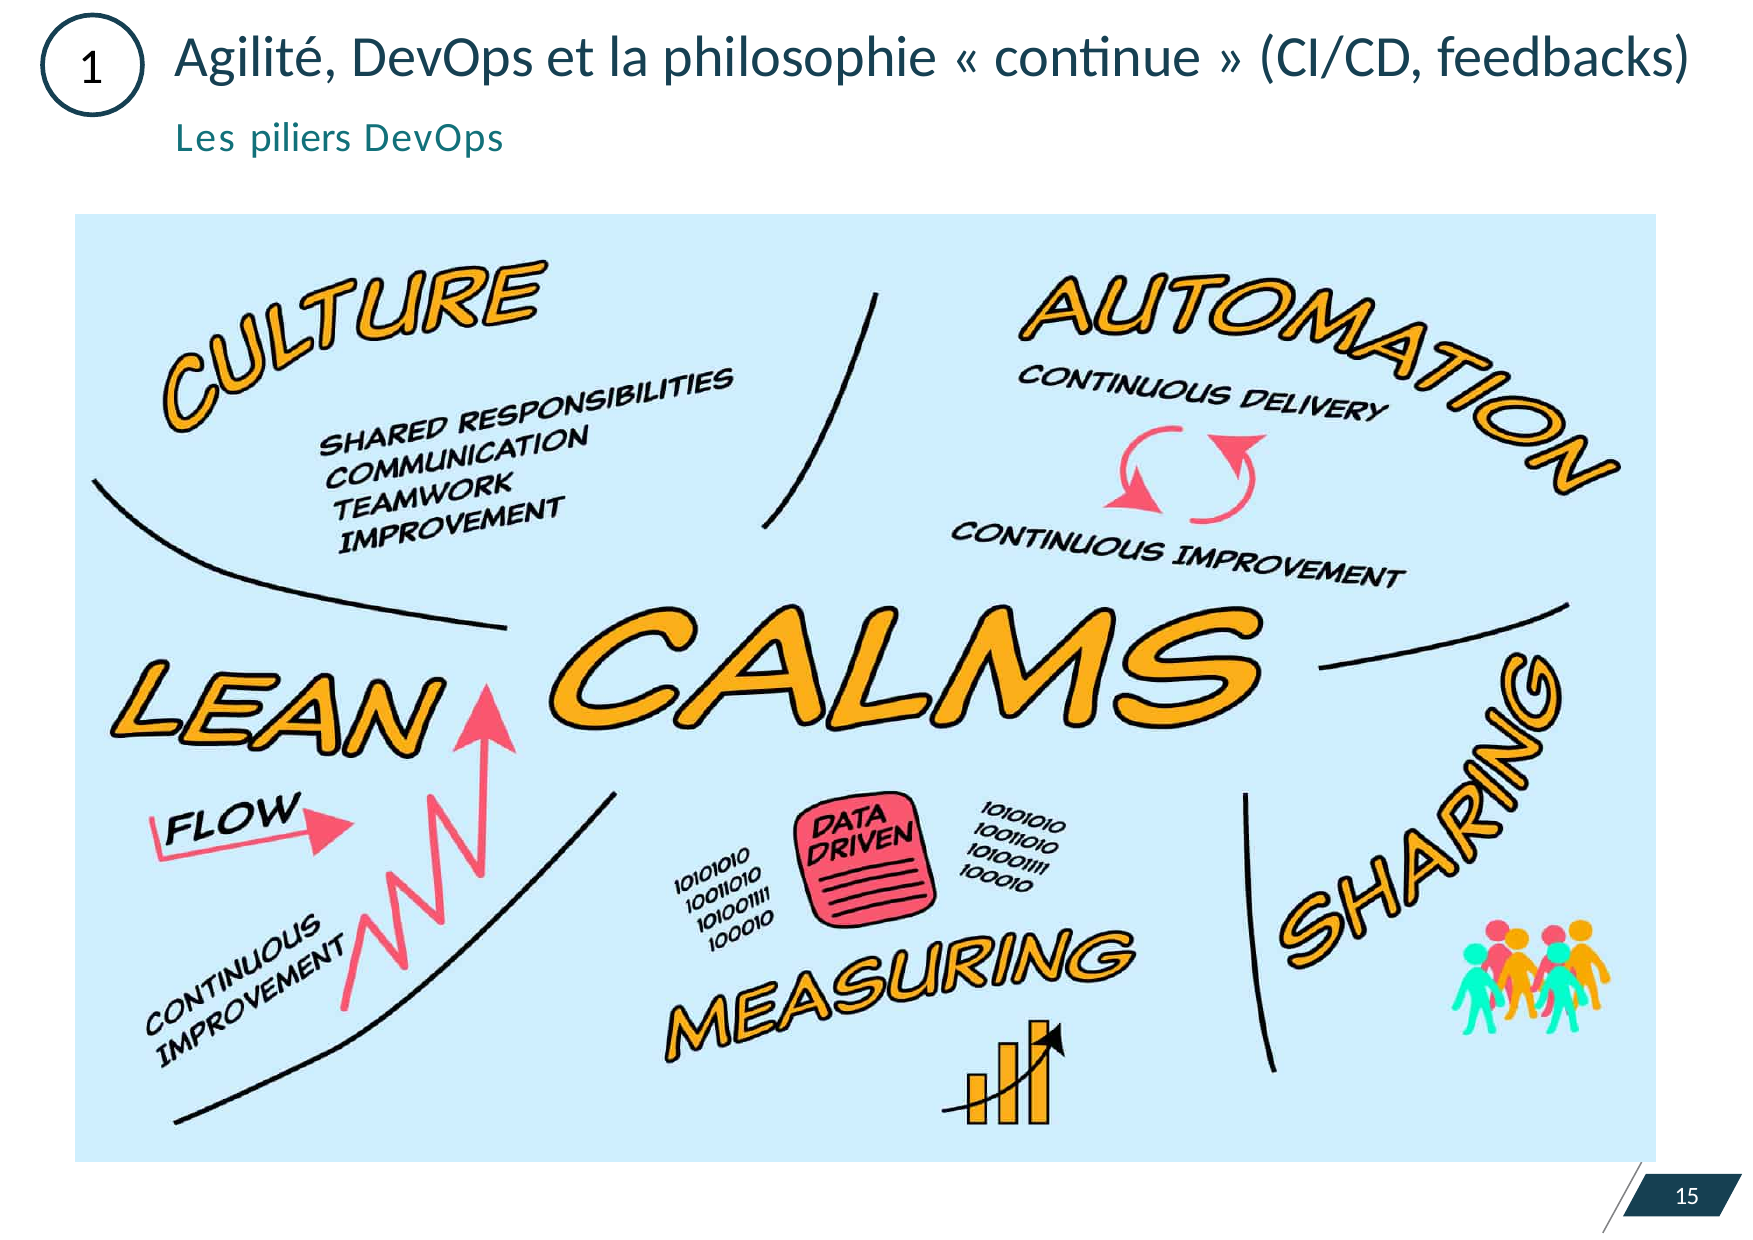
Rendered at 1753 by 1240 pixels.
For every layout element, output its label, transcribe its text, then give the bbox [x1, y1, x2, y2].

text_box [1622, 1173, 1743, 1217]
picture [75, 214, 1656, 1163]
slide_number <number> [1661, 1177, 1718, 1240]
text_box 1 [76, 31, 109, 94]
text_box Agilité, DevOps et la philosophie « continue » (CI/CD, feedbacks) Les piliers DevOps [172, 0, 1710, 160]
